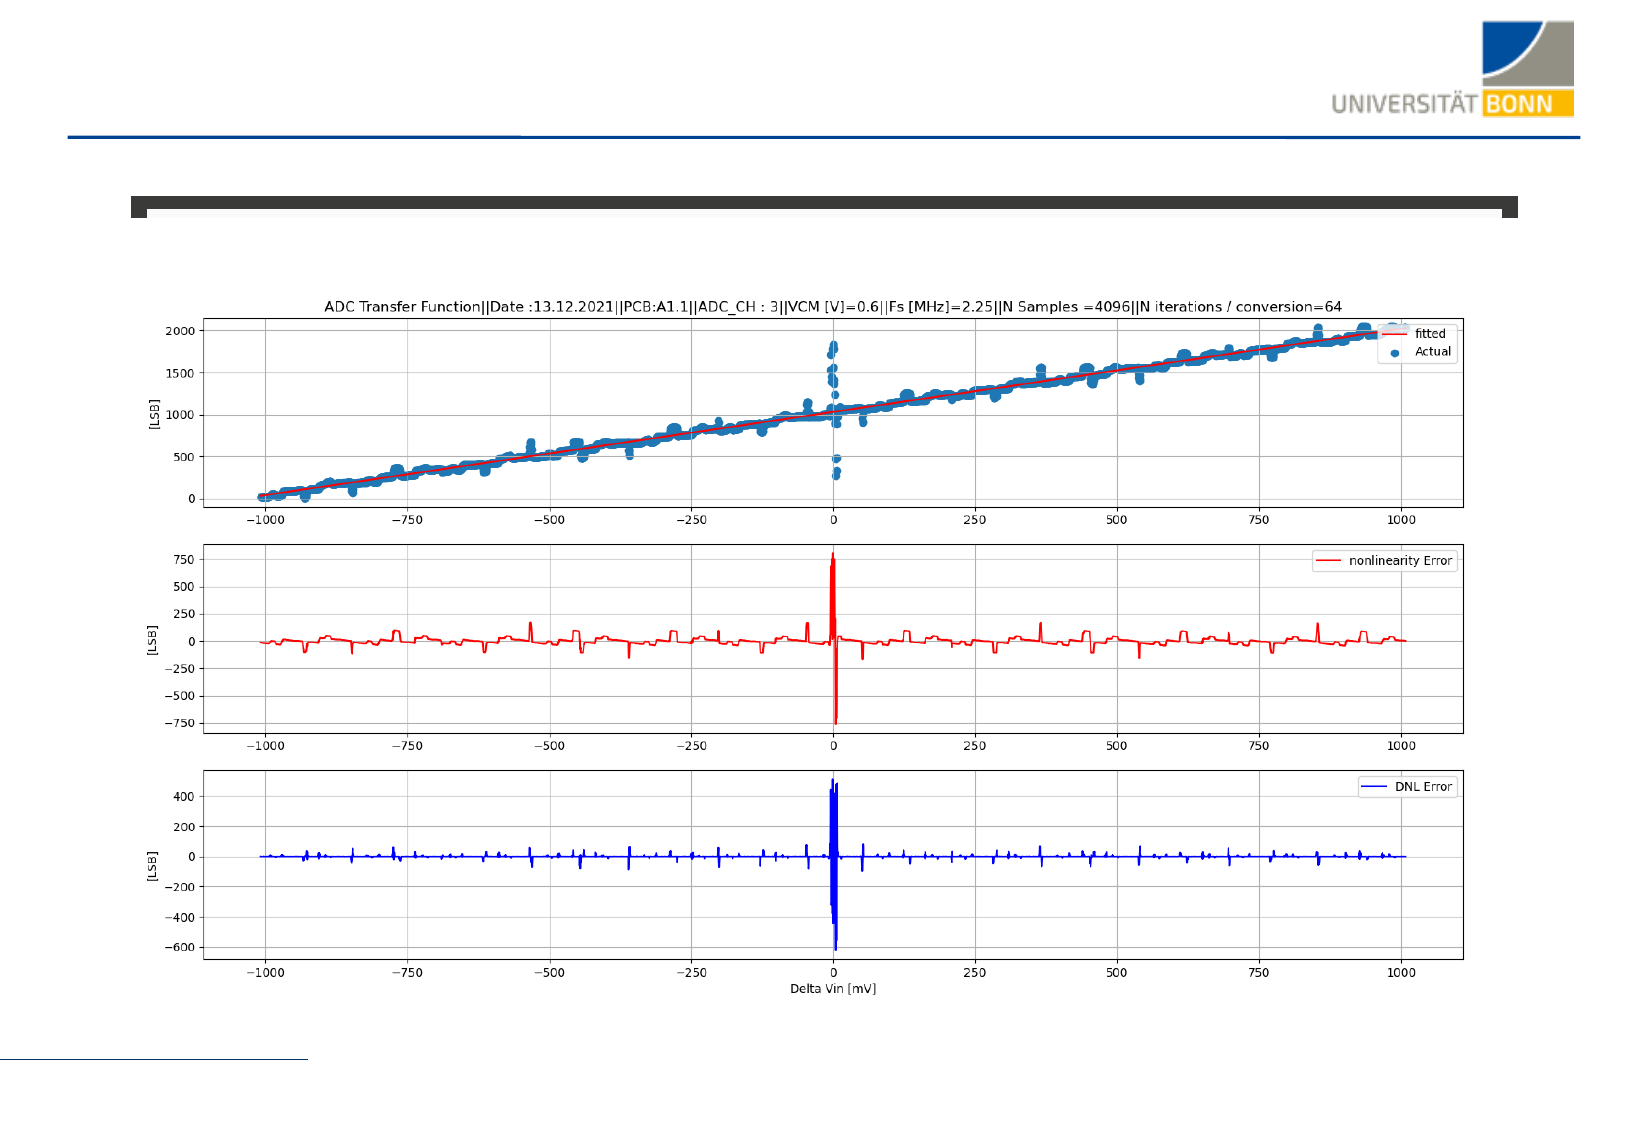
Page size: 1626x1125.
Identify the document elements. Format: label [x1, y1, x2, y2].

picture [1330, 0, 1574, 137]
picture [0, 218, 1625, 1051]
chart [81, 160, 1569, 218]
